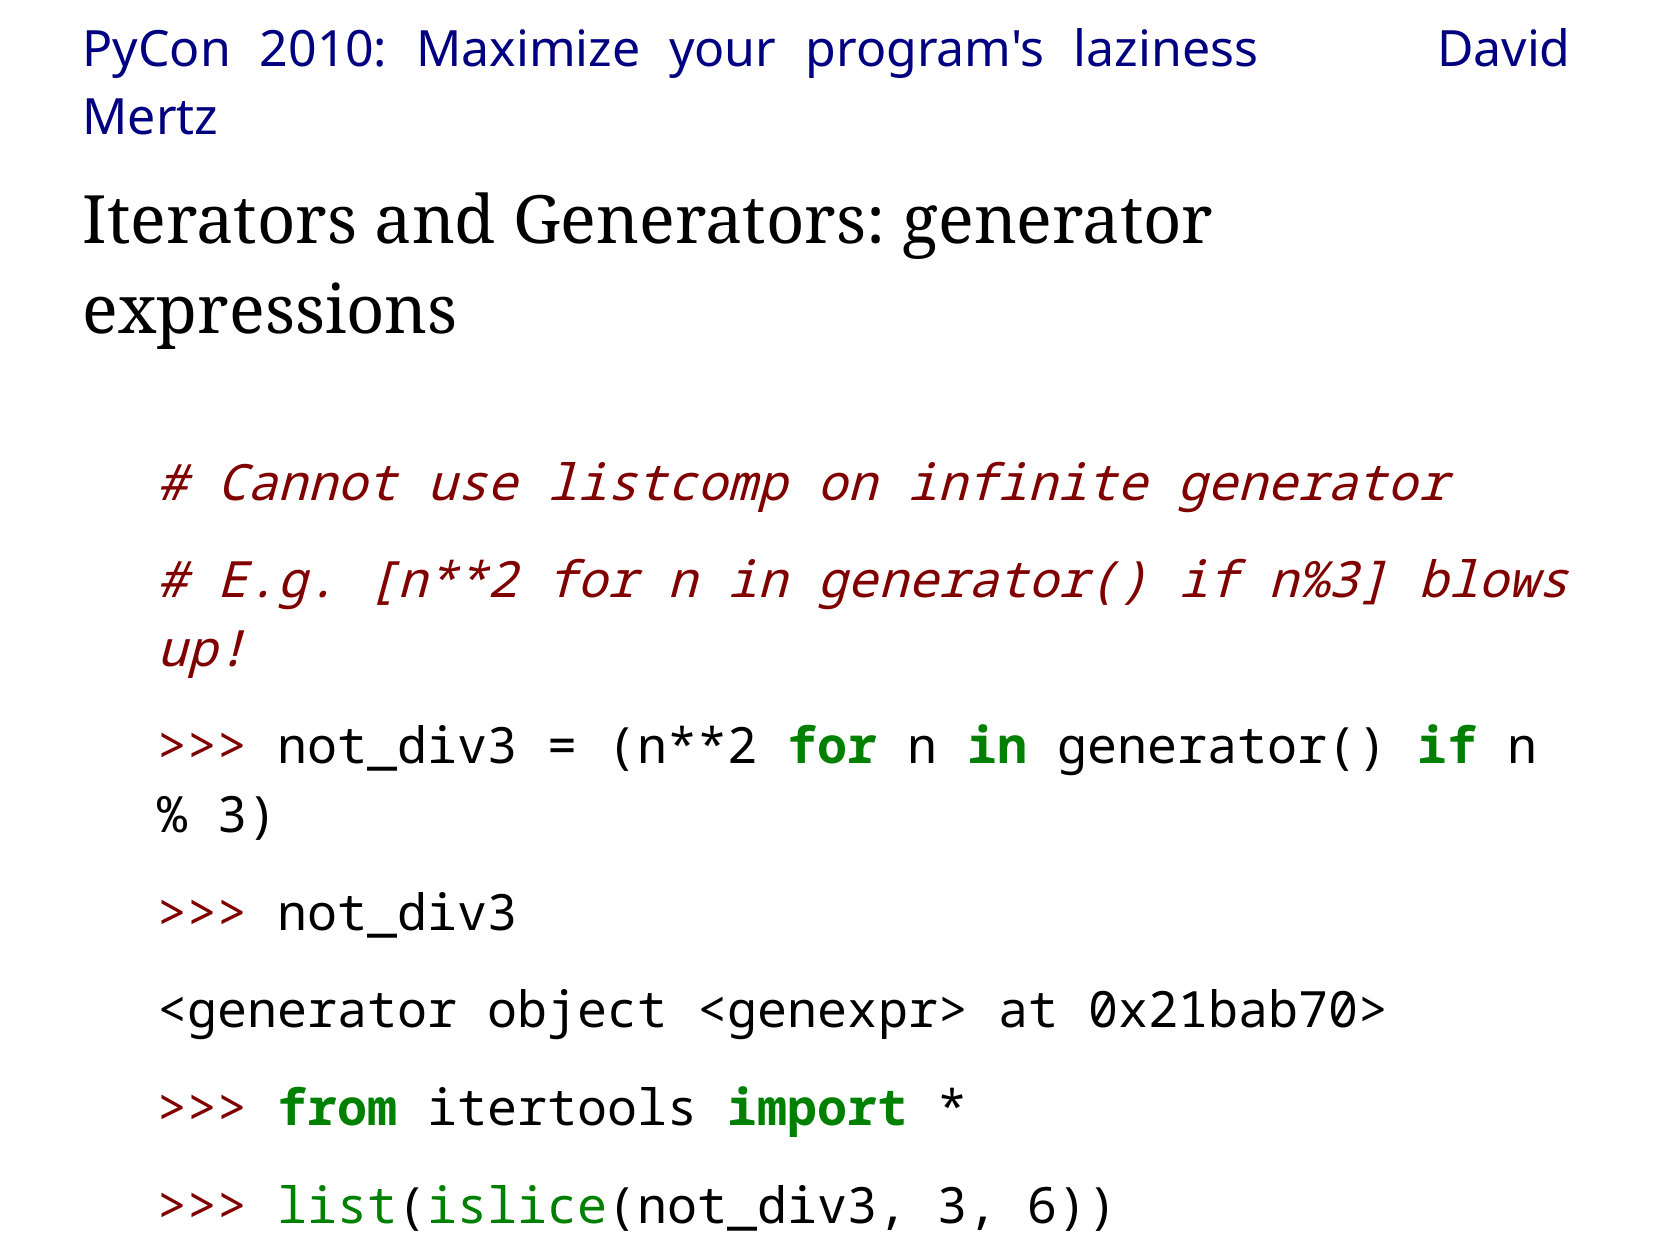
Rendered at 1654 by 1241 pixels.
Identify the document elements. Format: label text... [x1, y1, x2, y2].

title PyCon 2010: Maximize your program's laziness David Mertz [82, 49, 1571, 113]
list [82, 976, 1571, 1168]
list Iterators and Generators: generator expressions # Cannot use listcomp on infinite generator # E.g. [n**2 for n in generator() if n%3] blows up! >>> not_div3 = (n**2 for n in generator() if n % 3) >>> not_div3 <generator object <genexpr> at 0x21bab70> >>> from itertools import * >>> list(islice(not_div3, 3, 6)) [2704104001L, 2199703801L, 5776152001L] [82, 171, 1571, 976]
